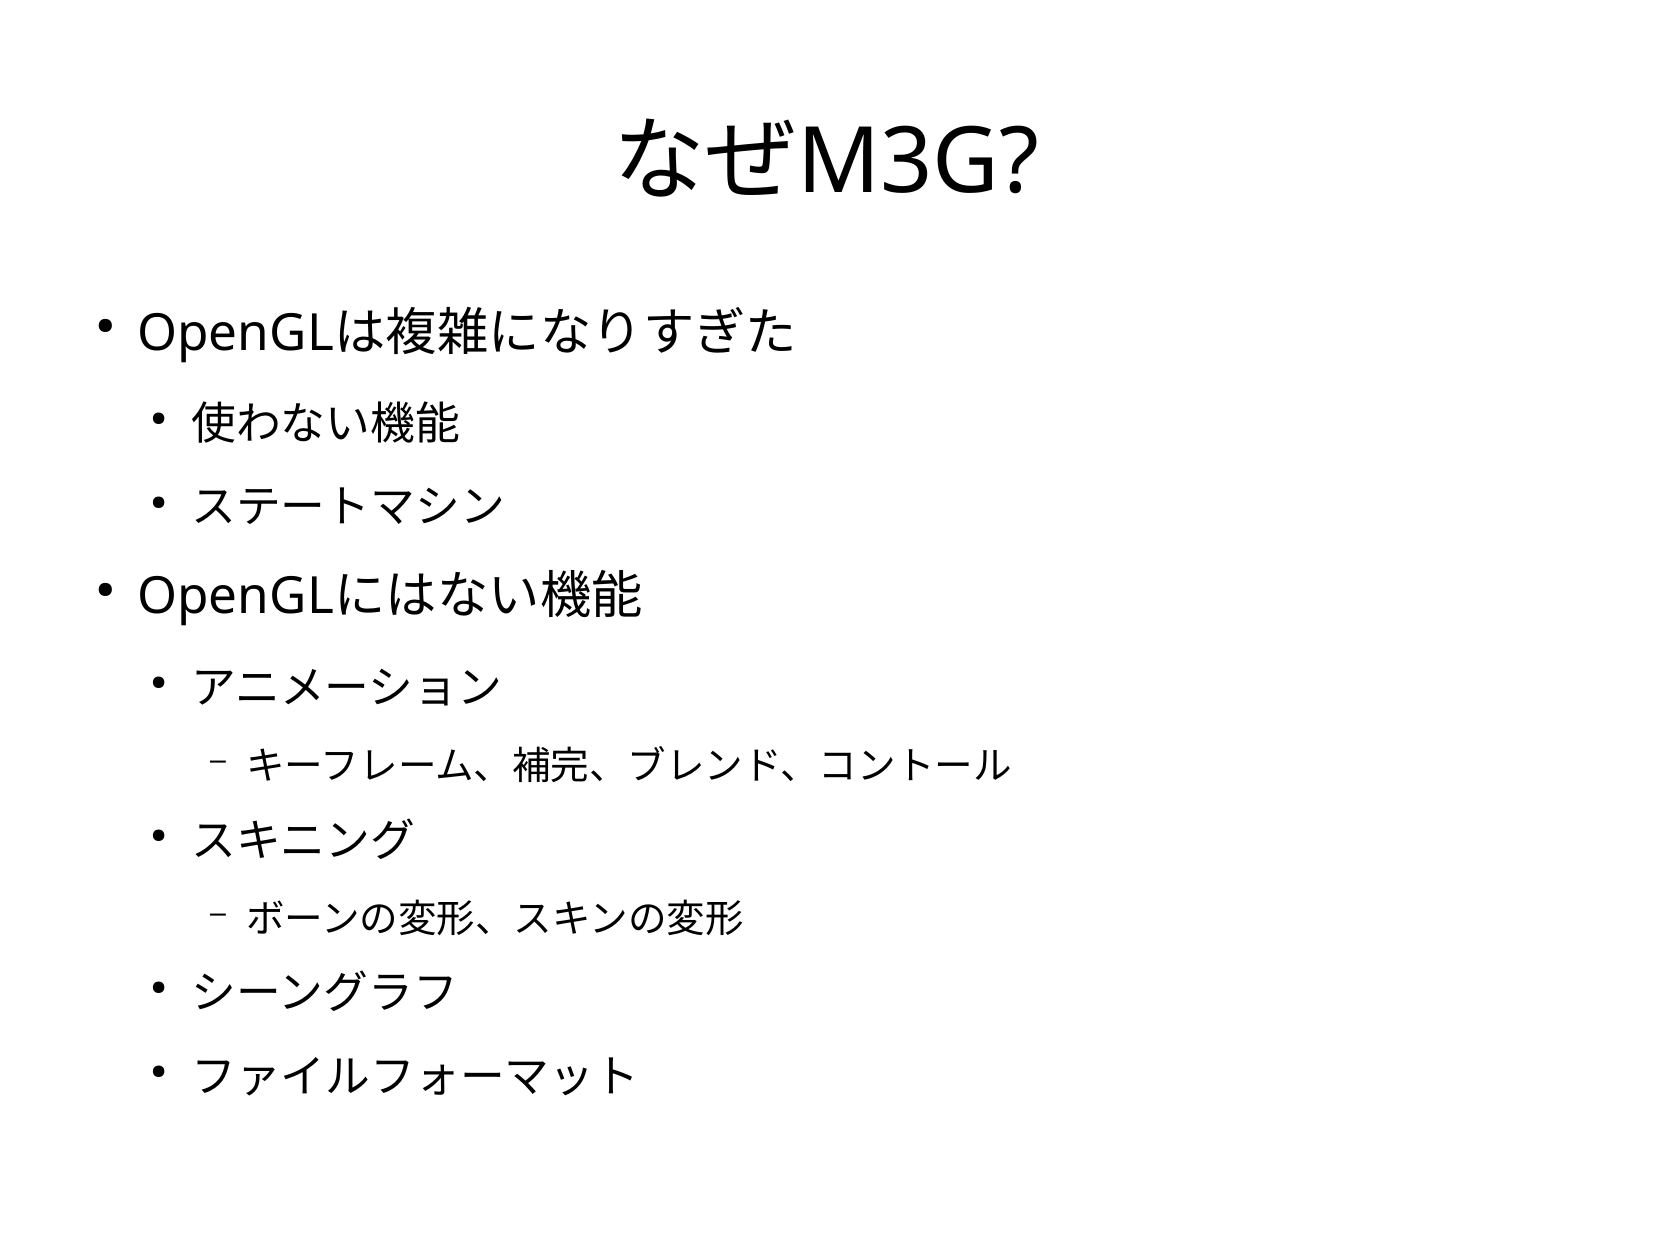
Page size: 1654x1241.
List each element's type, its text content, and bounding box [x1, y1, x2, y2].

list OpenGLは複雑になりすぎた 使わない機能 ステートマシン OpenGLにはない機能 アニメーション キーフレーム、補完、ブレンド、コントール スキニング ボーンの変形、スキンの変形 シーングラフ ファイルフォーマット [82, 290, 1571, 1109]
title なぜM3G? [82, 34, 1571, 272]
